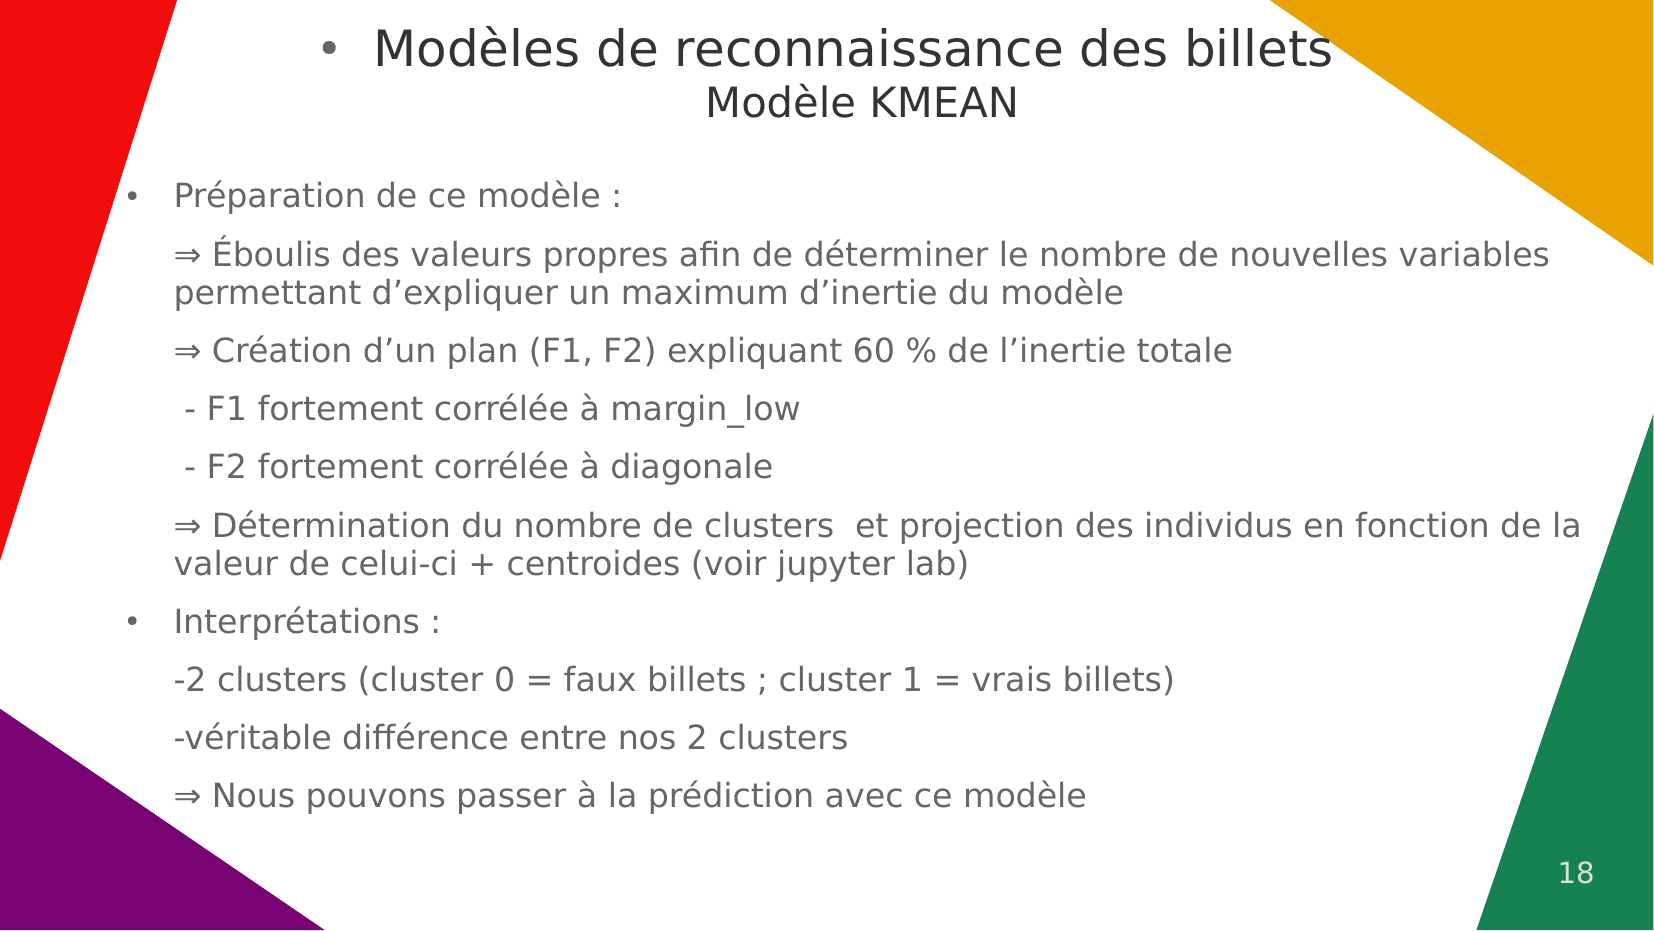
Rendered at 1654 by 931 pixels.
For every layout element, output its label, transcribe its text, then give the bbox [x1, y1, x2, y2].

list Préparation de ce modèle : ⇒ Éboulis des valeurs propres afin de déterminer le nombre de nouvelles variables permettant d’expliquer un maximum d’inertie du modèle ⇒ Création d’un plan (F1, F2) expliquant 60 % de l’inertie totale - F1 fortement corrélée à margin_low - F2 fortement corrélée à diagonale ⇒ Détermination du nombre de clusters et projection des individus en fonction de la valeur de celui-ci + centroides (voir jupyter lab) Interprétations : -2 clusters (cluster 0 = faux billets ; cluster 1 = vrais billets) -véritable différence entre nos 2 clusters ⇒ Nous pouvons passer à la prédiction avec ce modèle [110, 177, 1595, 827]
title Modèles de reconnaissance des billets Modèle KMEAN [118, 0, 1536, 148]
